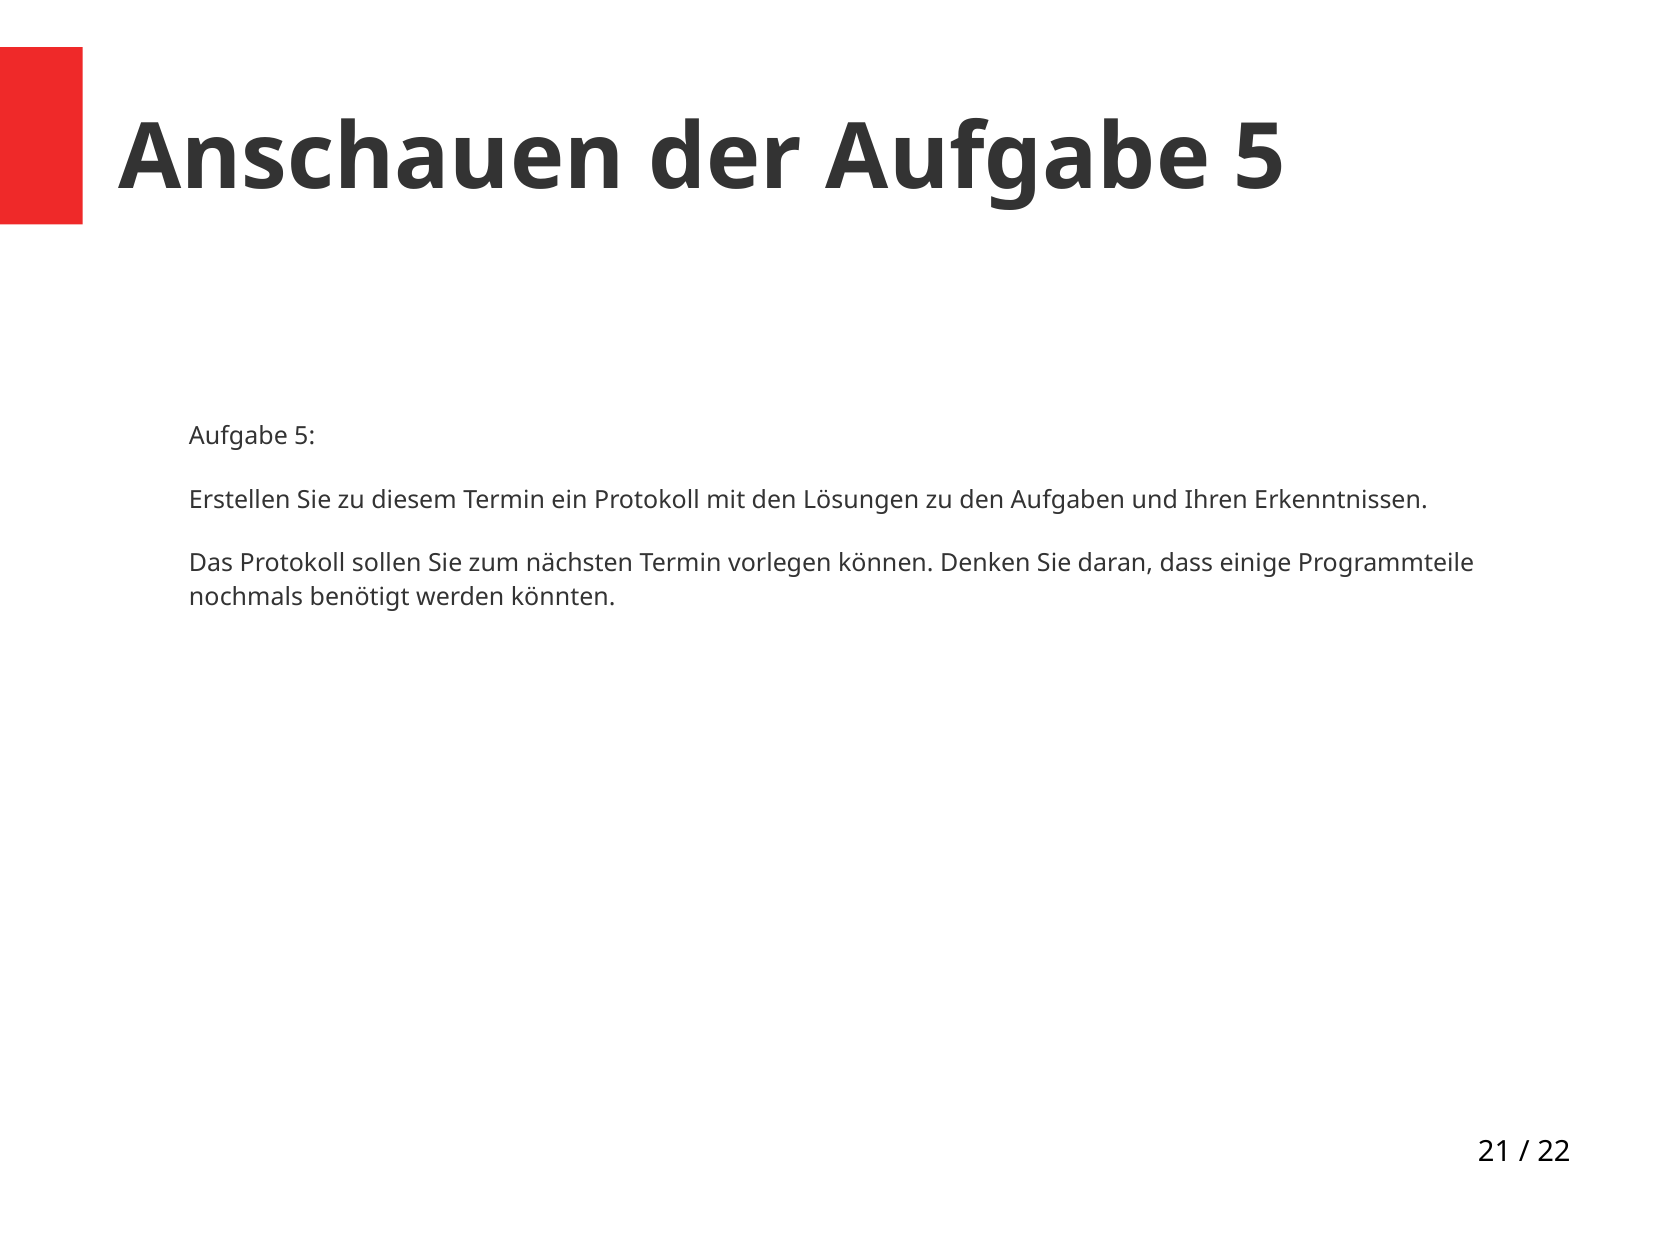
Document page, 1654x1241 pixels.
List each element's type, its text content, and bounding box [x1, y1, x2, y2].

list Aufgabe 5: Erstellen Sie zu diesem Termin ein Protokoll mit den Lösungen zu den Aufgaben und Ihren Erkenntnissen. Das Protokoll sollen Sie zum nächsten Termin vorlegen können. Denken Sie daran, dass einige Programmteile nochmals benötigt werden könnten. [118, 354, 1536, 1074]
title Anschauen der Aufgabe 5 [118, 49, 1571, 257]
